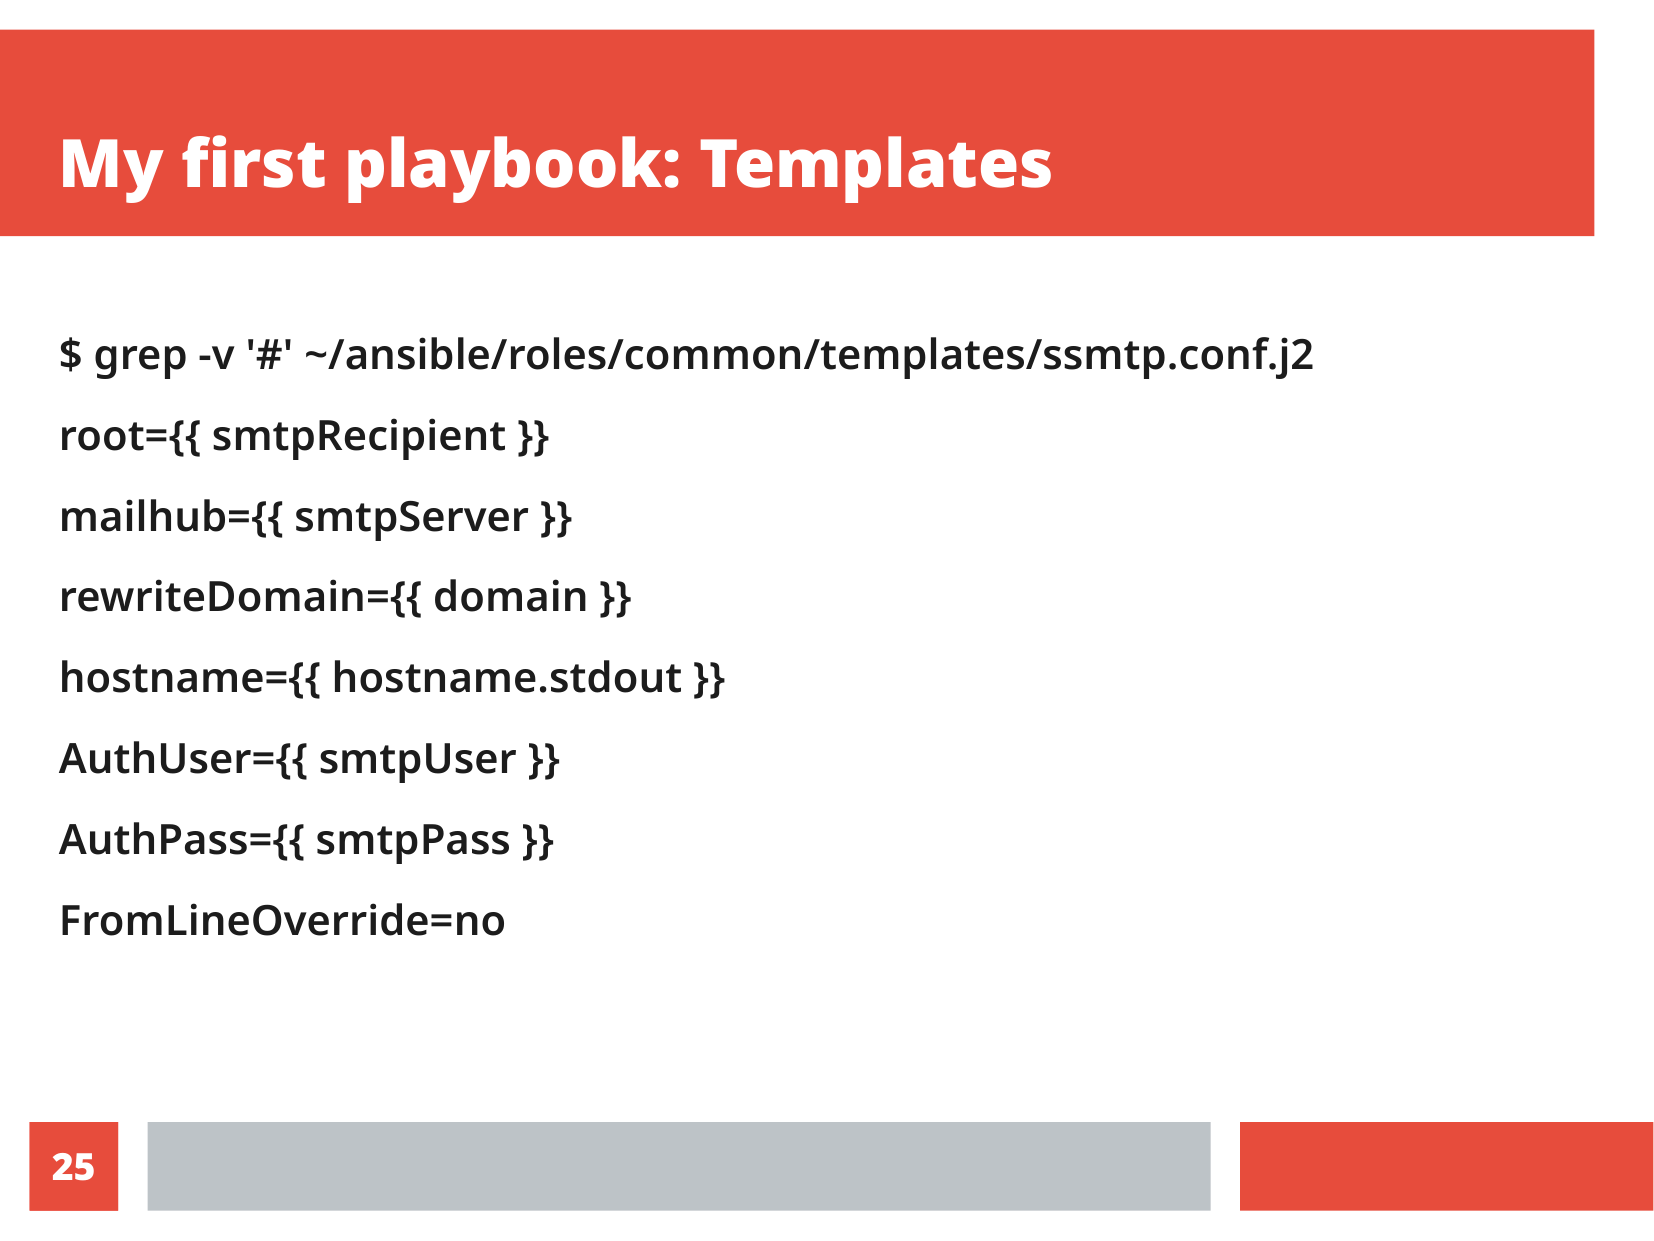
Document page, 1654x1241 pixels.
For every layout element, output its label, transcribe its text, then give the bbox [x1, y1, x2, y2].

text_box [59, 324, 1565, 1093]
title My first playbook: Templates [59, 59, 1595, 207]
